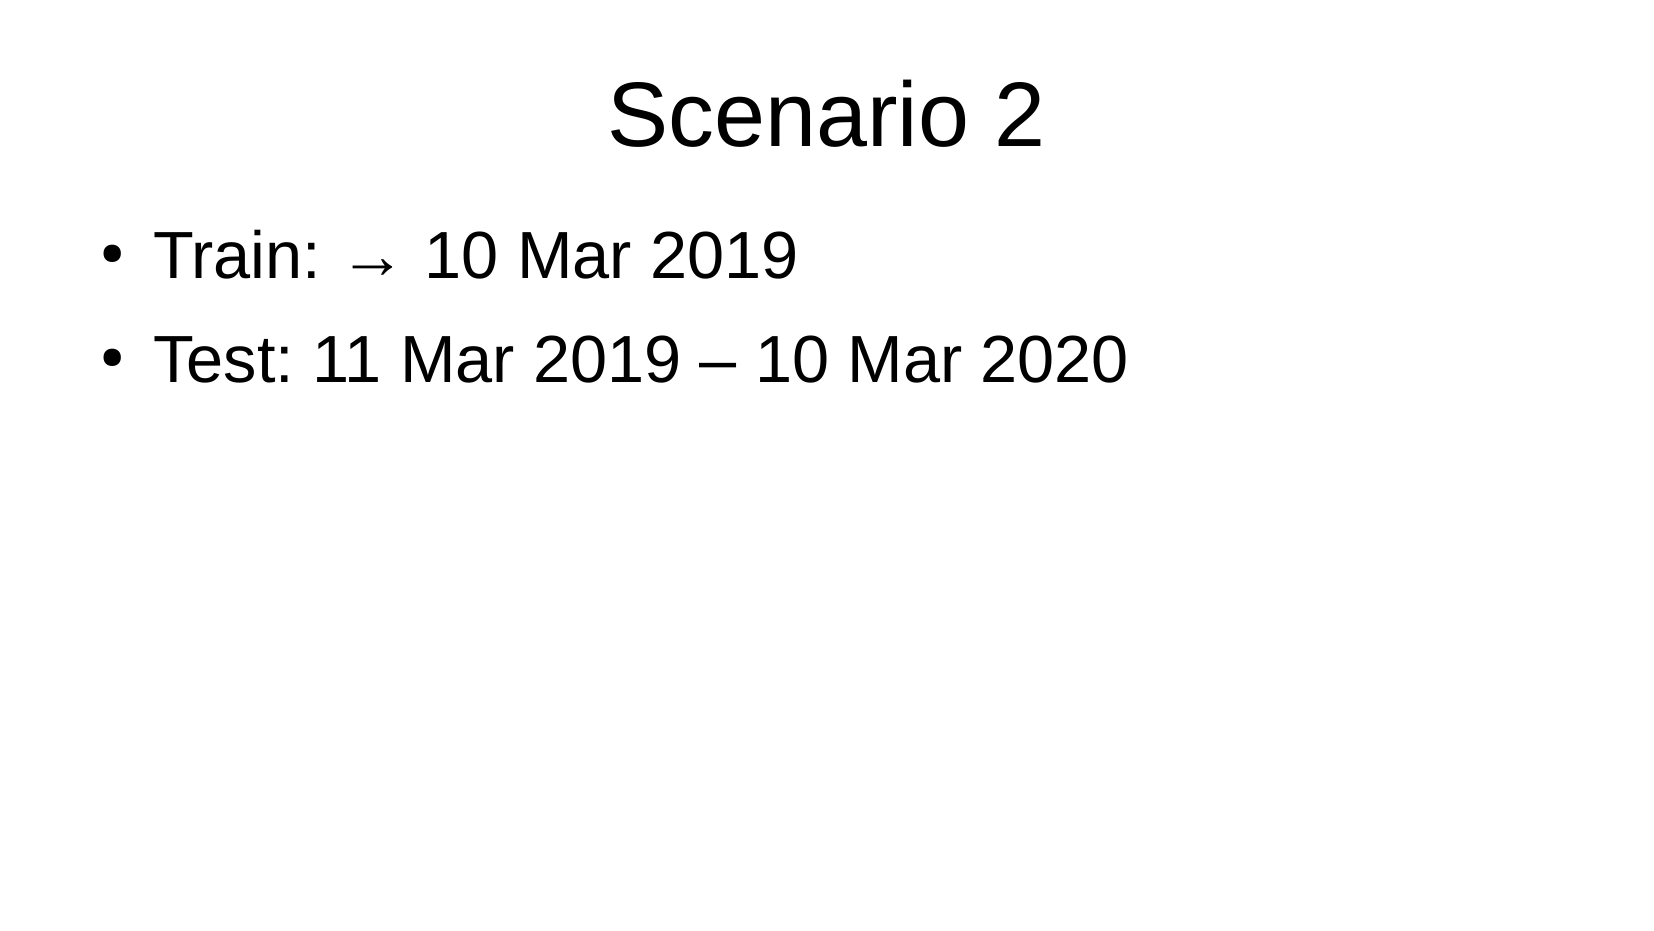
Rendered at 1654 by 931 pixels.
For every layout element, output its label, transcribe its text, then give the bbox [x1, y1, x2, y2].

list Train: → 10 Mar 2019 Test: 11 Mar 2019 – 10 Mar 2020 [82, 217, 1571, 758]
title Scenario 2 [82, 37, 1571, 193]
